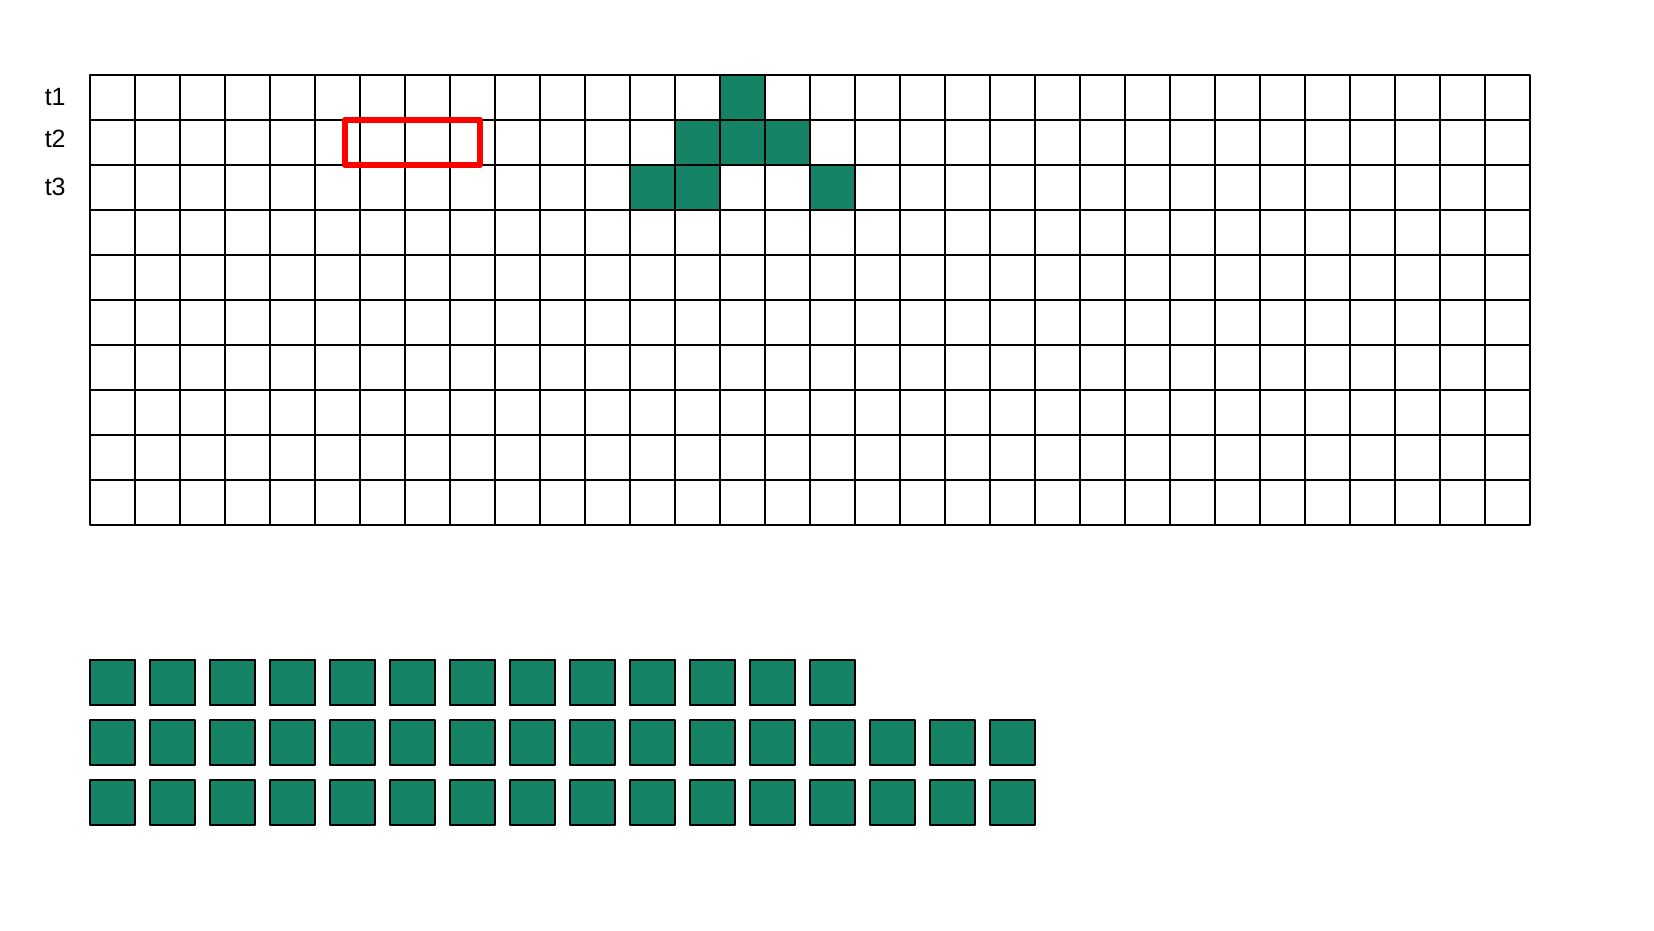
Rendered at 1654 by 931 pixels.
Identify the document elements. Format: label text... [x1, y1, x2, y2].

text_box [570, 720, 616, 766]
text_box [90, 75, 1531, 526]
text_box [150, 660, 196, 706]
text_box [570, 780, 616, 826]
text_box [270, 660, 316, 706]
text_box [510, 780, 556, 826]
text_box t3 [30, 165, 81, 208]
text_box [870, 780, 916, 826]
text_box [150, 780, 196, 826]
text_box [750, 780, 796, 826]
text_box [750, 660, 796, 706]
text_box [990, 720, 1036, 766]
text_box [450, 660, 496, 706]
text_box [210, 720, 256, 766]
text_box [270, 720, 316, 766]
text_box [690, 720, 736, 766]
text_box [930, 780, 976, 826]
text_box [330, 720, 376, 766]
text_box [450, 780, 496, 826]
text_box [390, 720, 436, 766]
text_box [630, 660, 676, 706]
text_box [450, 720, 496, 766]
text_box [690, 660, 736, 706]
text_box [390, 780, 436, 826]
text_box [270, 780, 316, 826]
text_box [90, 720, 136, 766]
text_box [750, 720, 796, 766]
text_box [150, 720, 196, 766]
text_box [210, 660, 256, 706]
text_box [330, 780, 376, 826]
text_box t1 [30, 75, 81, 117]
text_box [90, 780, 136, 826]
text_box [810, 660, 856, 706]
text_box [330, 660, 376, 706]
text_box [990, 780, 1036, 826]
text_box [810, 720, 856, 766]
text_box [810, 780, 856, 826]
text_box [210, 780, 256, 826]
text_box [510, 660, 556, 706]
text_box [390, 660, 436, 706]
text_box [930, 720, 976, 766]
text_box [570, 660, 616, 706]
text_box [630, 720, 676, 766]
text_box [630, 780, 676, 826]
text_box [870, 720, 916, 766]
text_box [90, 660, 136, 706]
text_box [510, 720, 556, 766]
text_box t2 [30, 117, 81, 161]
text_box [690, 780, 736, 826]
